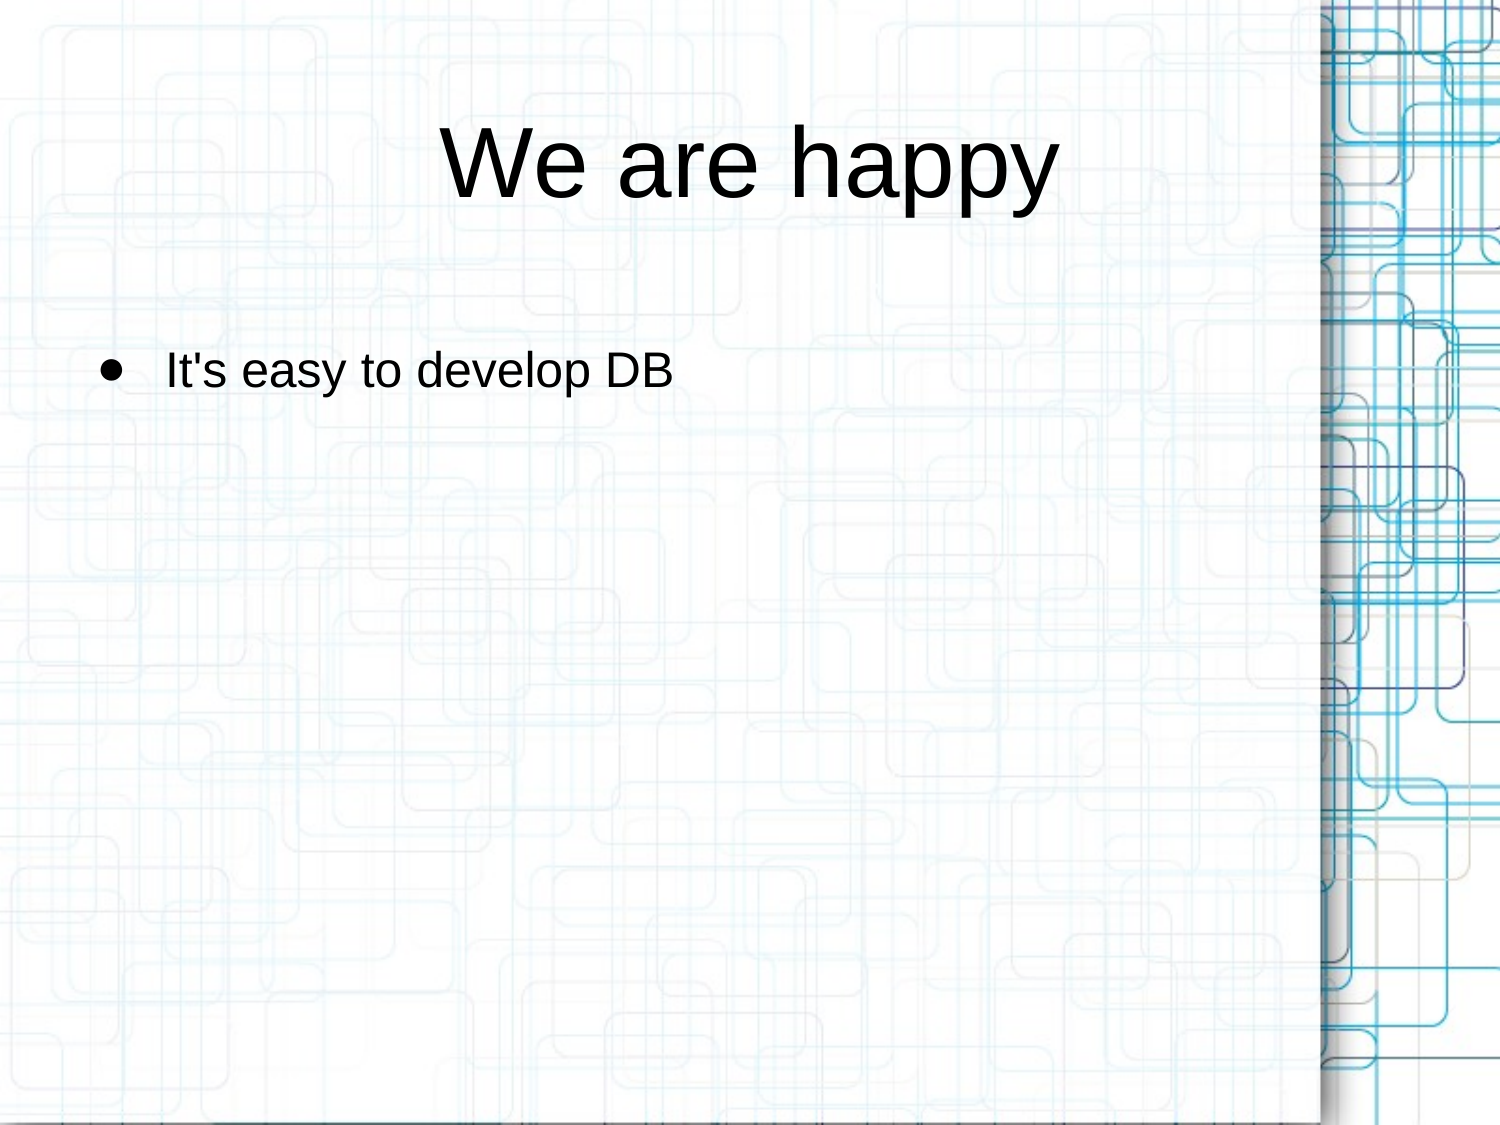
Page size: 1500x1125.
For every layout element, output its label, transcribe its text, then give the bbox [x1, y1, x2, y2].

list It's easy to develop DB [75, 262, 1425, 1078]
title We are happy [75, 45, 1425, 233]
picture [0, 0, 1500, 1125]
